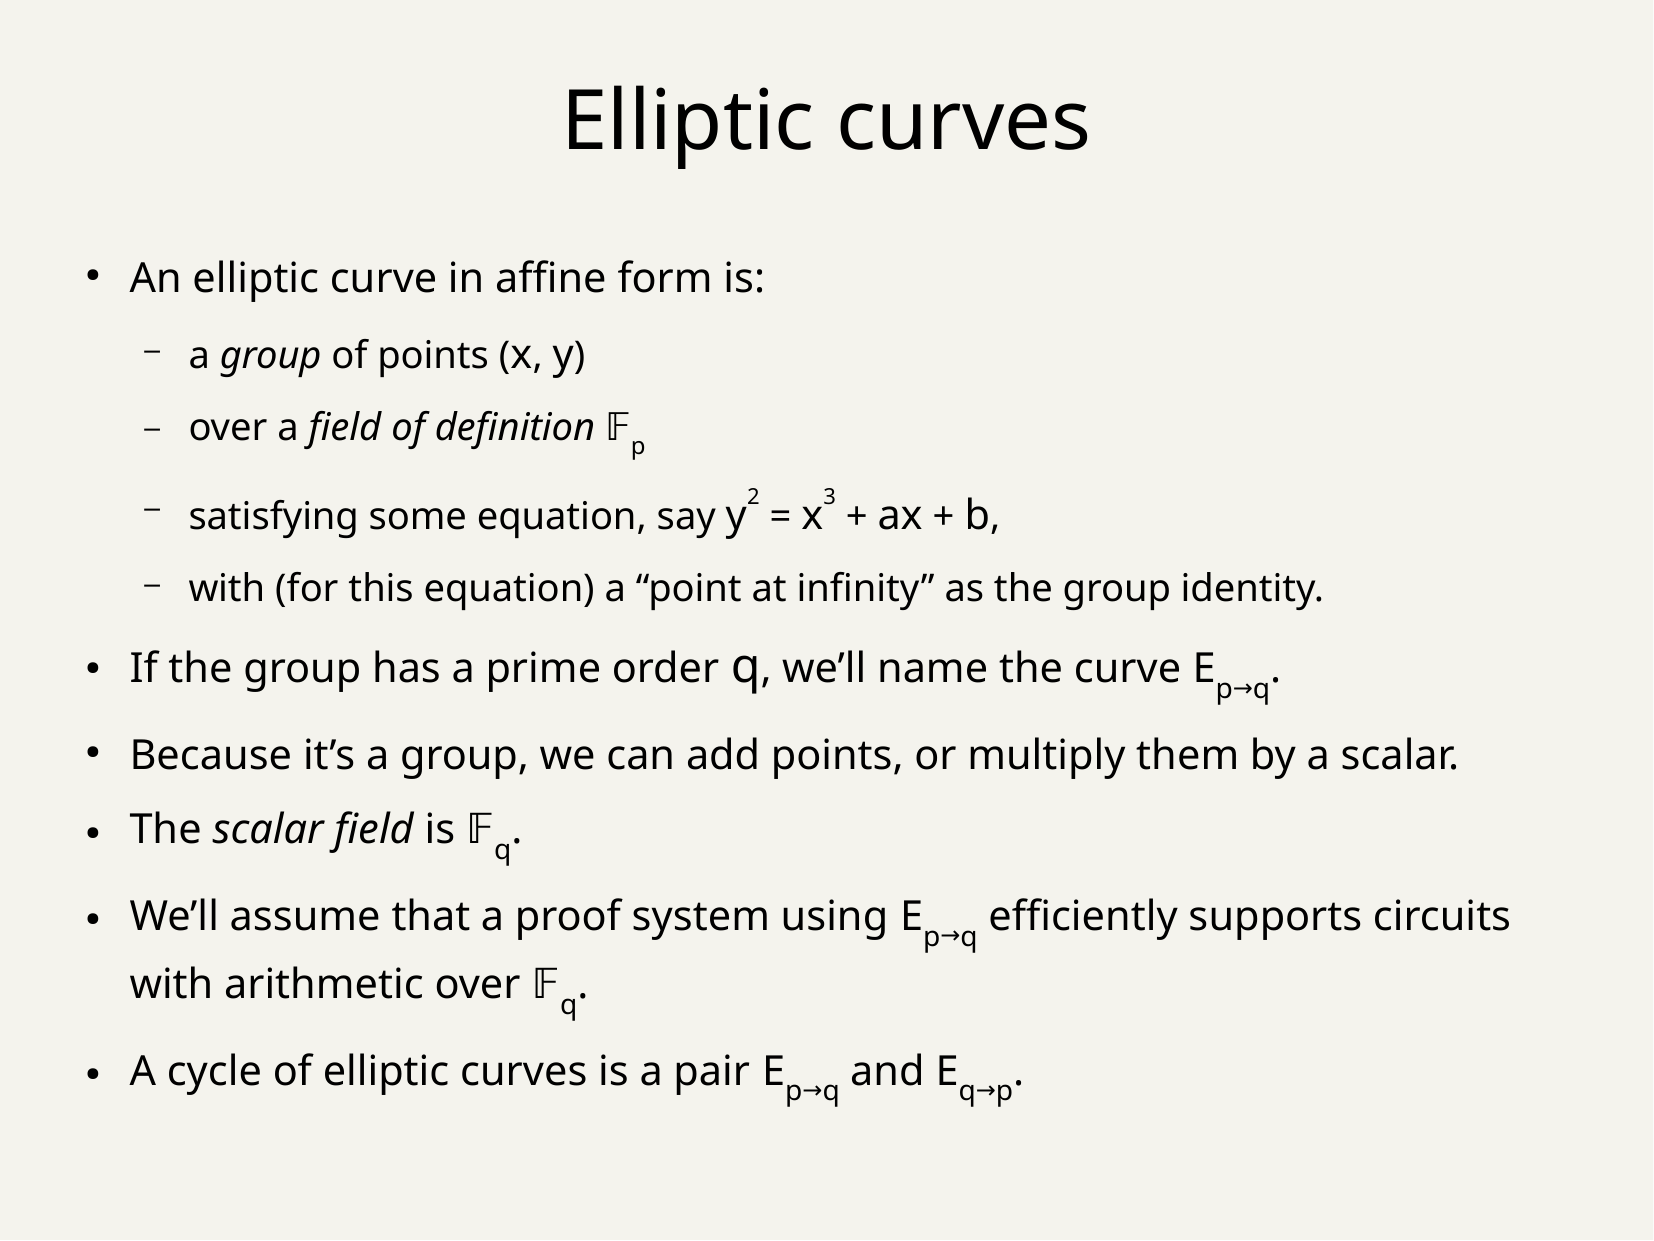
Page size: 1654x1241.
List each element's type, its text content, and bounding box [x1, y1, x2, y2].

list An elliptic curve in affine form is: a group of points (x, y) over a field of definition 𝔽p satisfying some equation, say y2 = x3 + ax + b, with (for this equation) a “point at infinity” as the group identity. If the group has a prime order q, we’ll name the curve Ep→q. Because it’s a group, we can add points, or multiply them by a scalar. The scalar field is 𝔽q. We’ll assume that a proof system using Ep→q efficiently supports circuits with arithmetic over 𝔽q. A cycle of elliptic curves is a pair Ep→q and Eq→p. [70, 248, 1571, 1111]
title Elliptic curves [82, 47, 1571, 187]
